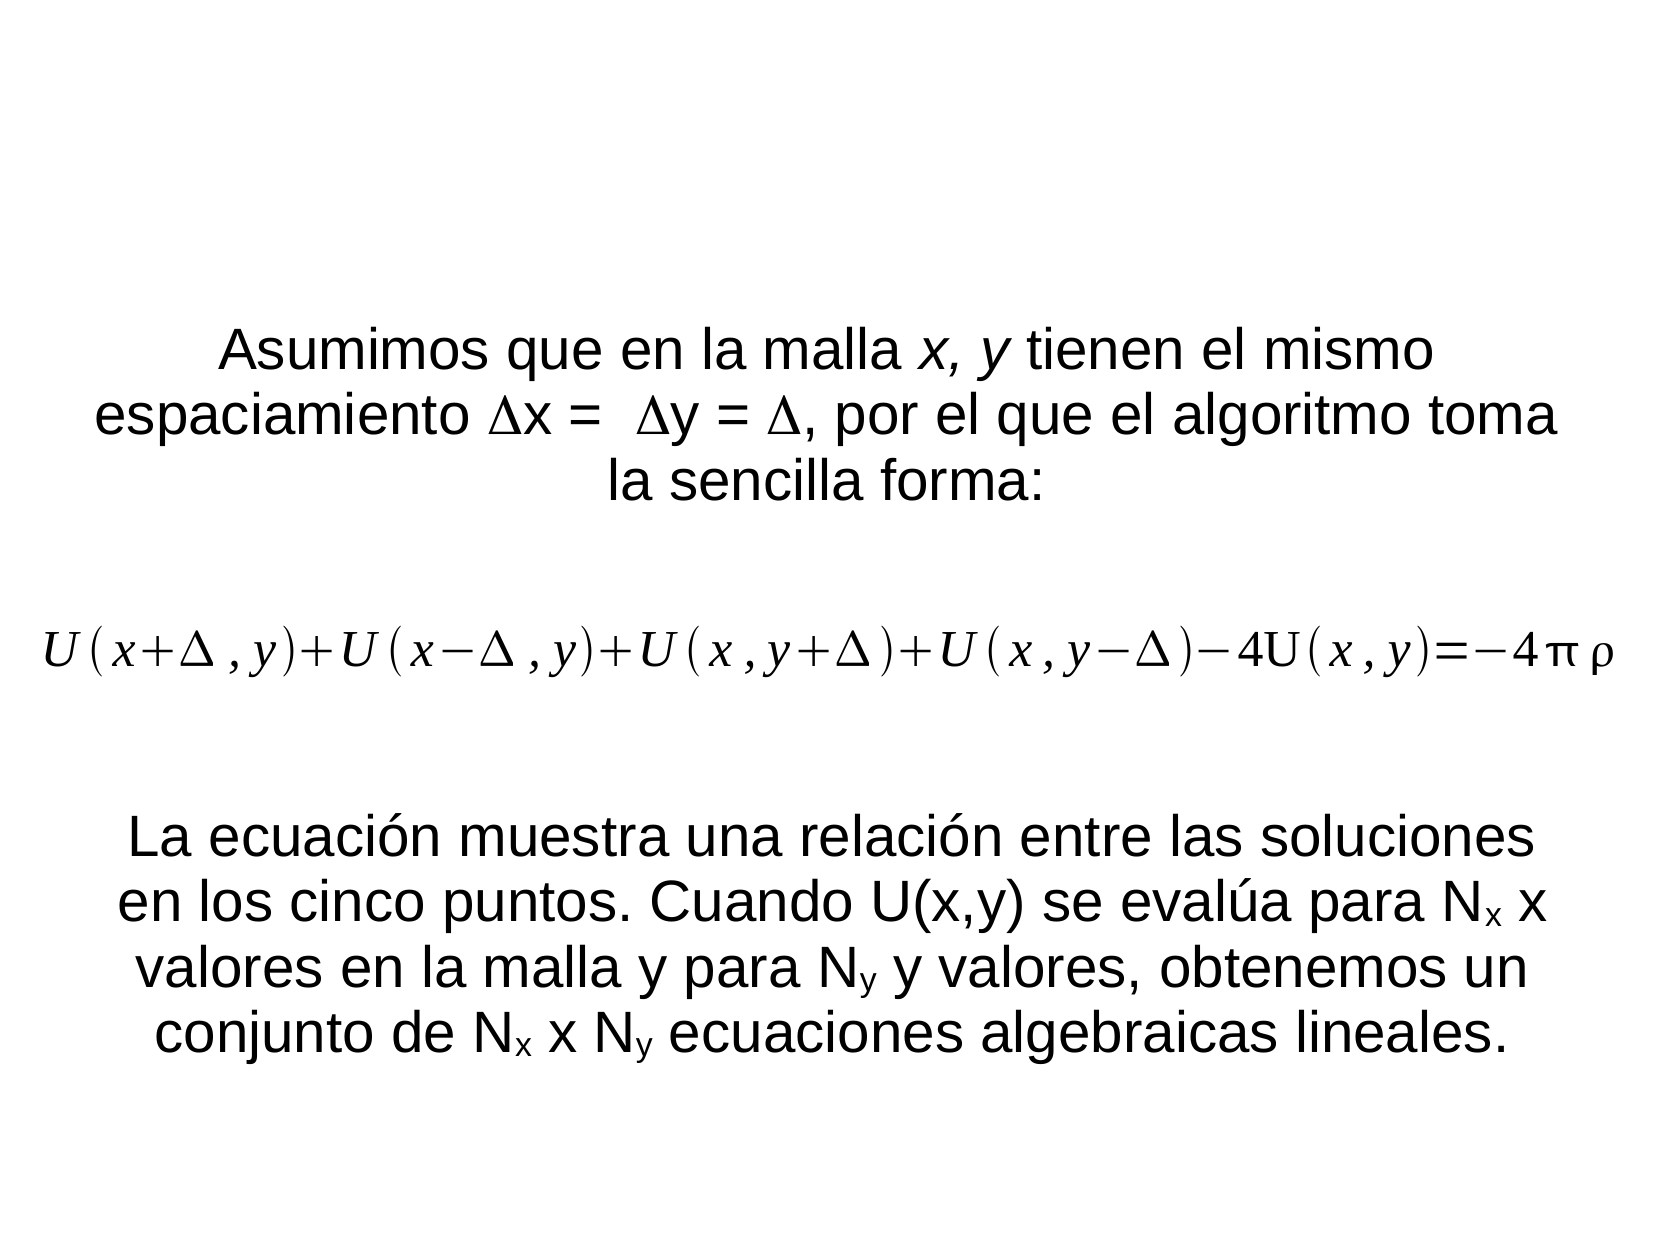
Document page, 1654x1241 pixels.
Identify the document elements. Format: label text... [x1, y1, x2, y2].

text_box La ecuación muestra una relación entre las soluciones en los cinco puntos. Cuando U(x,y) se evalúa para Nx x valores en la malla y para Ny y valores, obtenemos un conjunto de Nx x Ny ecuaciones algebraicas lineales. [88, 775, 1577, 1093]
subtitle Asumimos que en la malla x, y tienen el mismo espaciamiento Dx = Dy = D, por el que el algoritmo toma la sencilla forma: [82, 297, 1571, 532]
chart [34, 619, 1625, 680]
